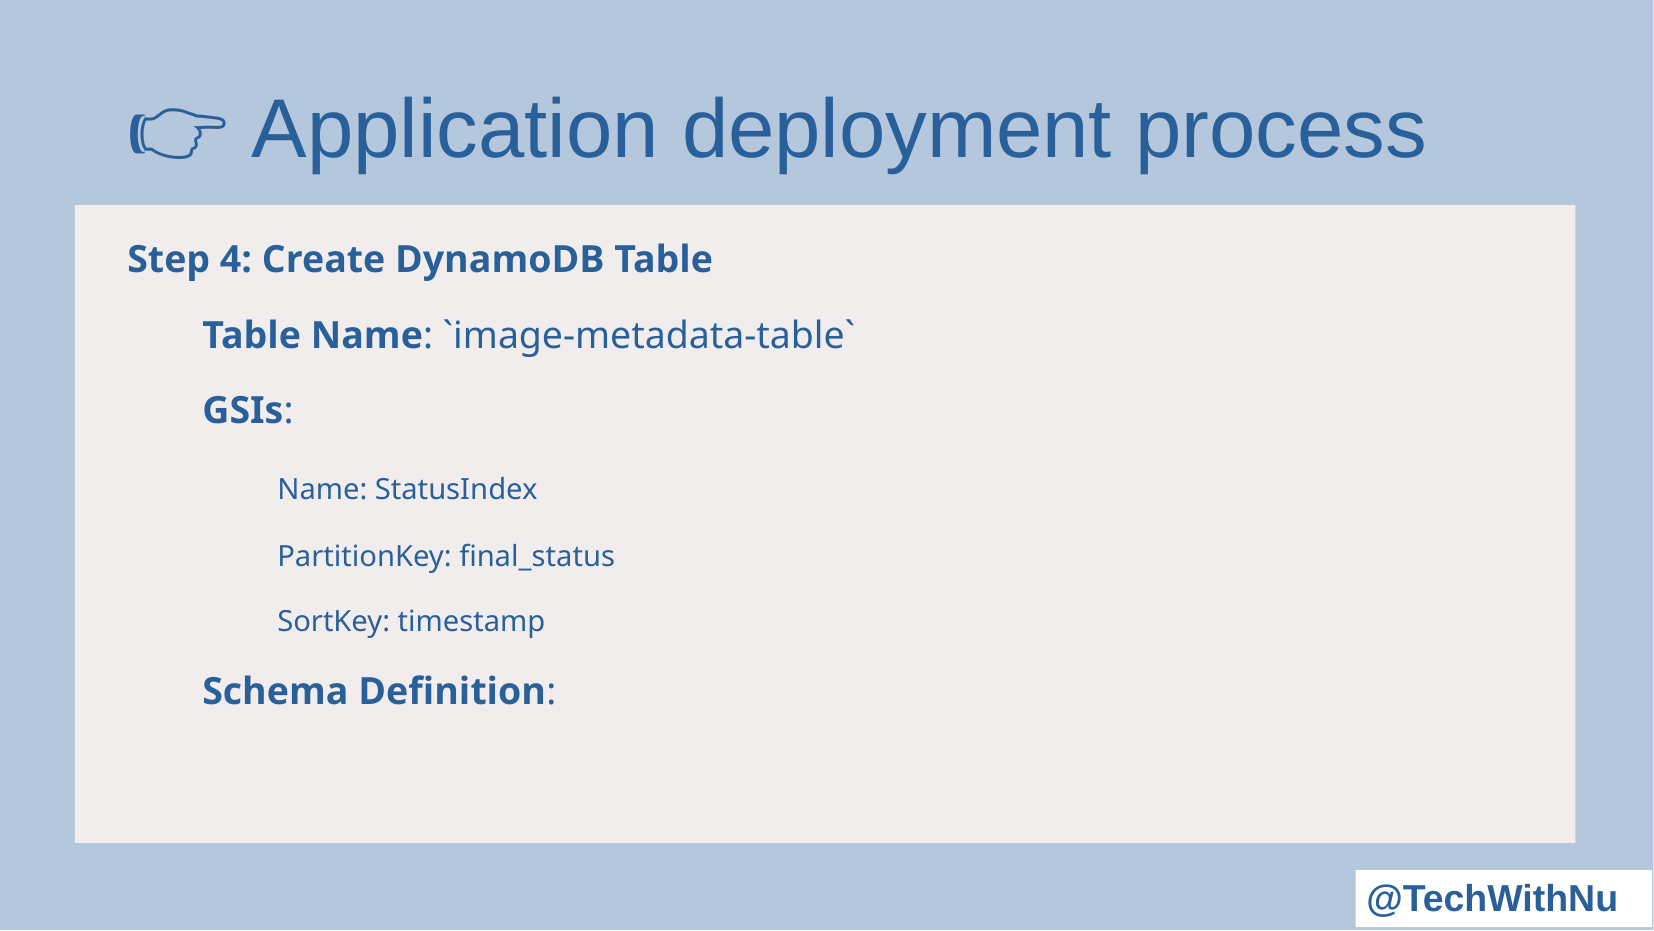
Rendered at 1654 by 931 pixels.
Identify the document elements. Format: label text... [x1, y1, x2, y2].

text_box Step 4: Create DynamoDB Table Table Name: `image-metadata-table` GSIs: Name: StatusIndex PartitionKey: final_status SortKey: timestamp Schema Definition: [112, 225, 1576, 811]
text_box 👉 Application deployment process [112, 75, 1576, 188]
text_box @TechWithNu [1351, 870, 1652, 931]
text_box [74, 205, 1576, 843]
